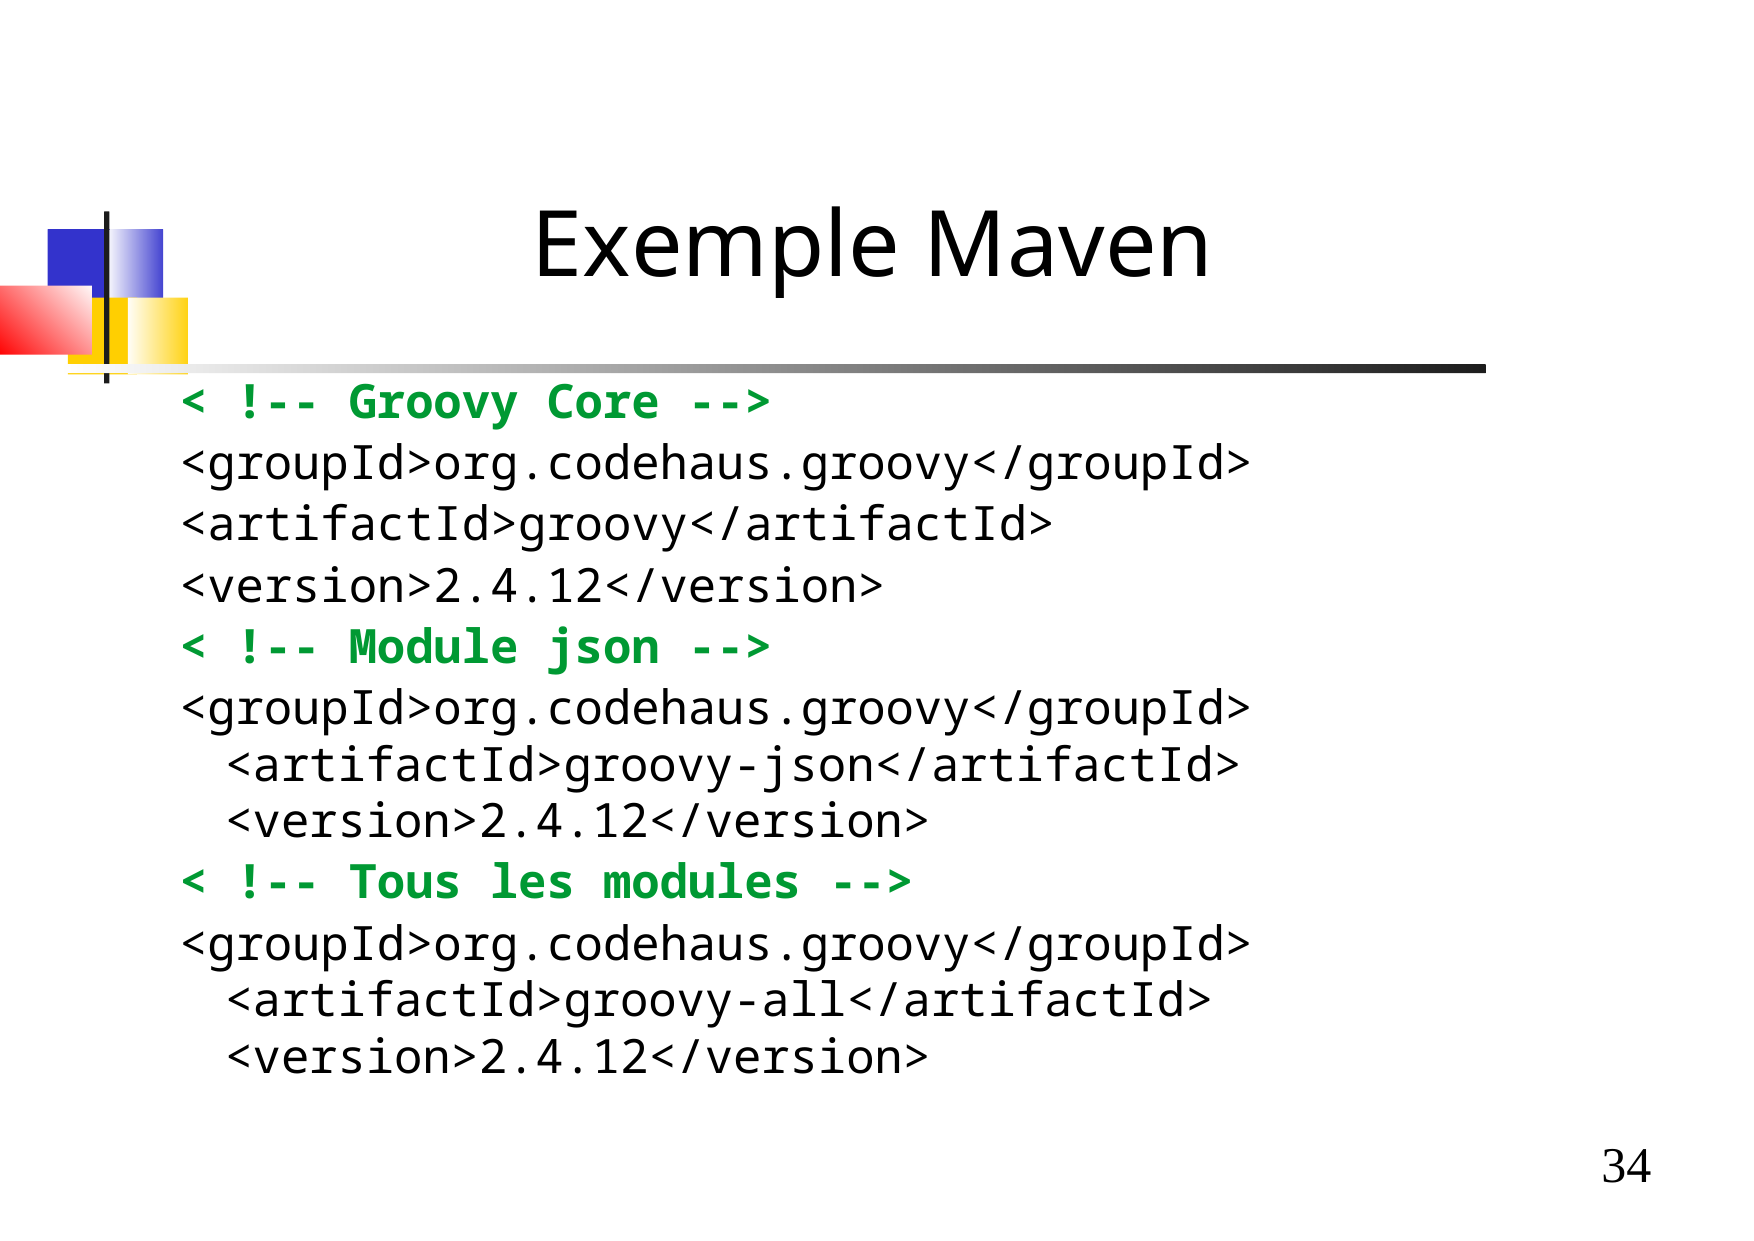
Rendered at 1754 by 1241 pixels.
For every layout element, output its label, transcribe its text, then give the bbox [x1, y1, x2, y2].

title Exemple Maven [179, 139, 1567, 351]
list < !-- Groovy Core --> <groupId>org.codehaus.groovy</groupId> <artifactId>groovy</artifactId> <version>2.4.12</version> < !-- Module json --> <groupId>org.codehaus.groovy</groupId> <artifactId>groovy-json</artifactId> <version>2.4.12</version> < !-- Tous les modules --> <groupId>org.codehaus.groovy</groupId> <artifactId>groovy-all</artifactId> <version>2.4.12</version> [179, 371, 1567, 1091]
